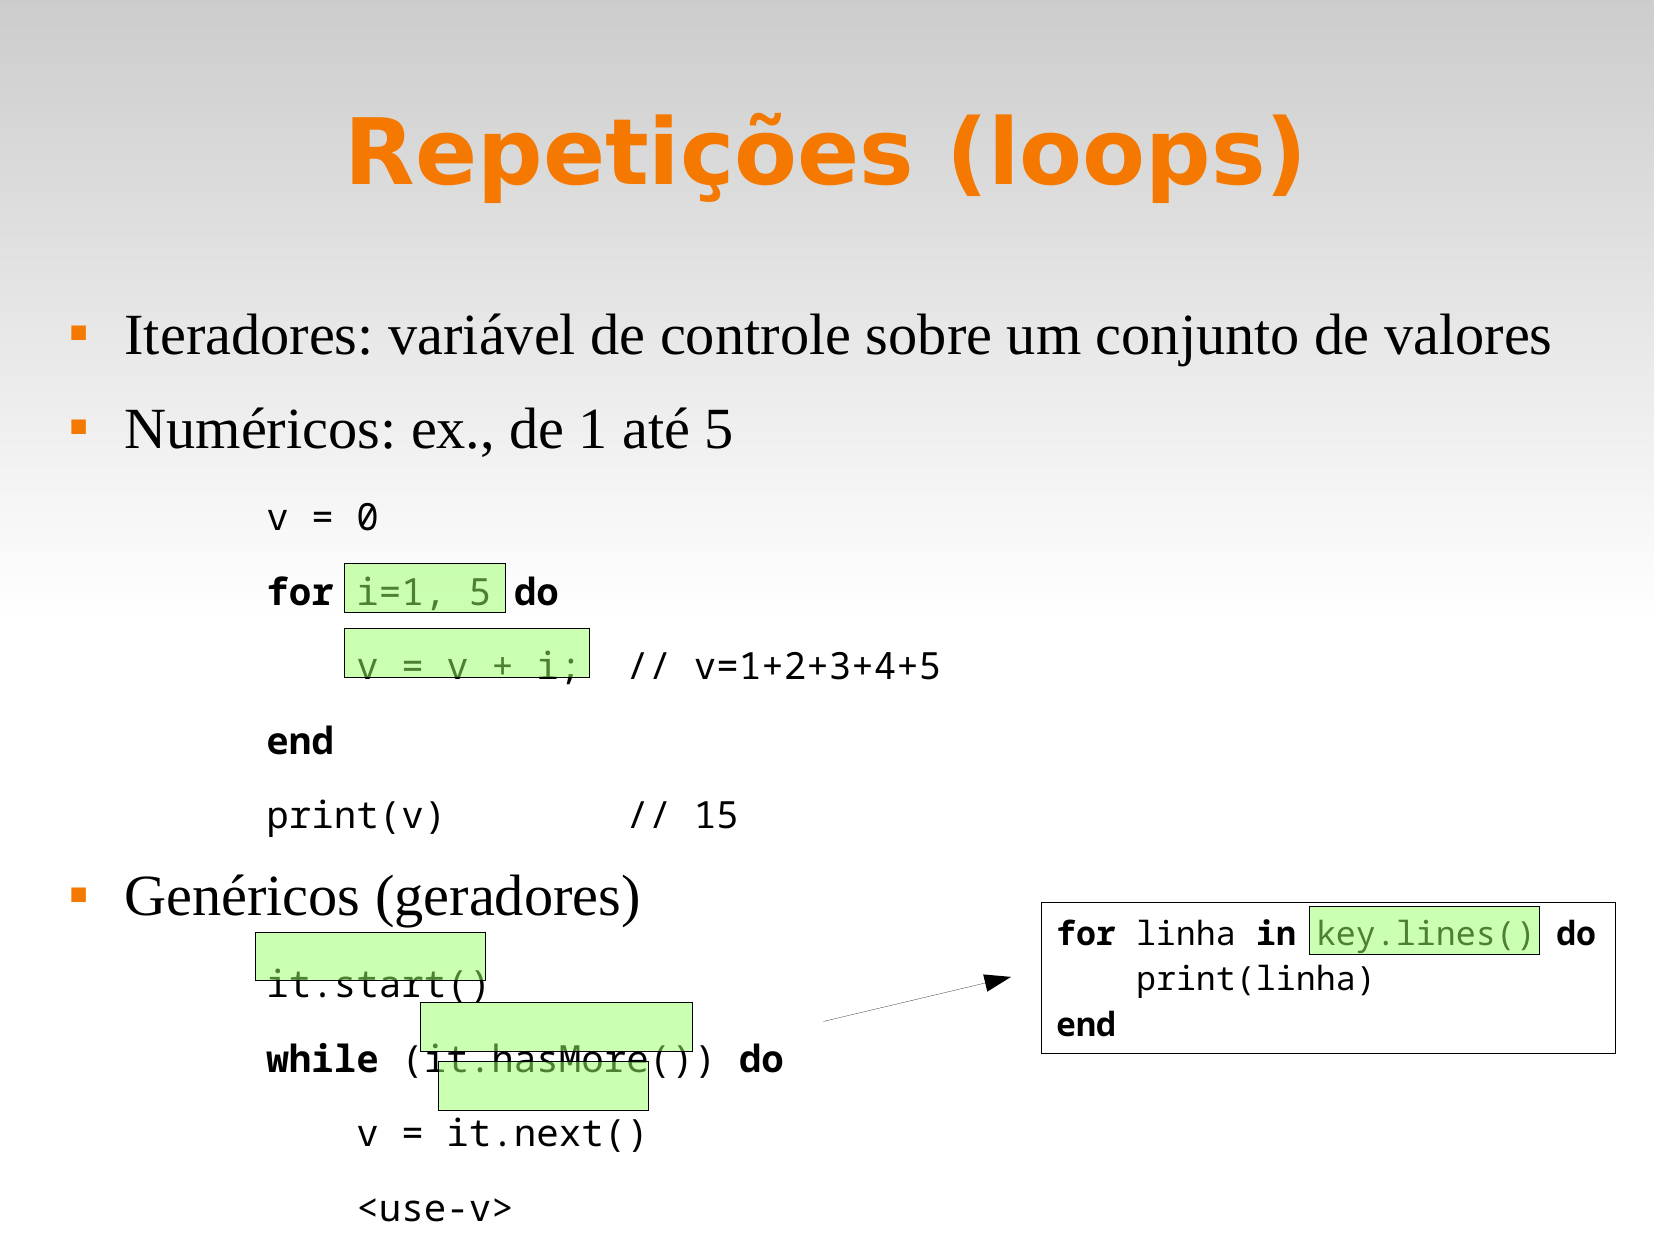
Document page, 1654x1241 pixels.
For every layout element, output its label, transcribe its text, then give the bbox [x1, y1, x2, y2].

text_box [438, 1061, 649, 1111]
text_box [344, 563, 506, 613]
text_box for linha in key.lines() do print(linha) end [1041, 902, 1616, 1042]
list Iteradores: variável de controle sobre um conjunto de valores Numéricos: ex., de 1 até 5 v = 0 for i=1, 5 do v = v + i; // v=1+2+3+4+5 end print(v) // 15 Genéricos (geradores) it.start() while (it.hasMore()) do v = it.next() <use-v> end [0, 302, 1576, 1241]
text_box [255, 932, 486, 981]
text_box [420, 1002, 693, 1052]
title Repetições (loops) [82, 49, 1571, 257]
text_box [1309, 906, 1540, 955]
text_box [344, 628, 590, 678]
